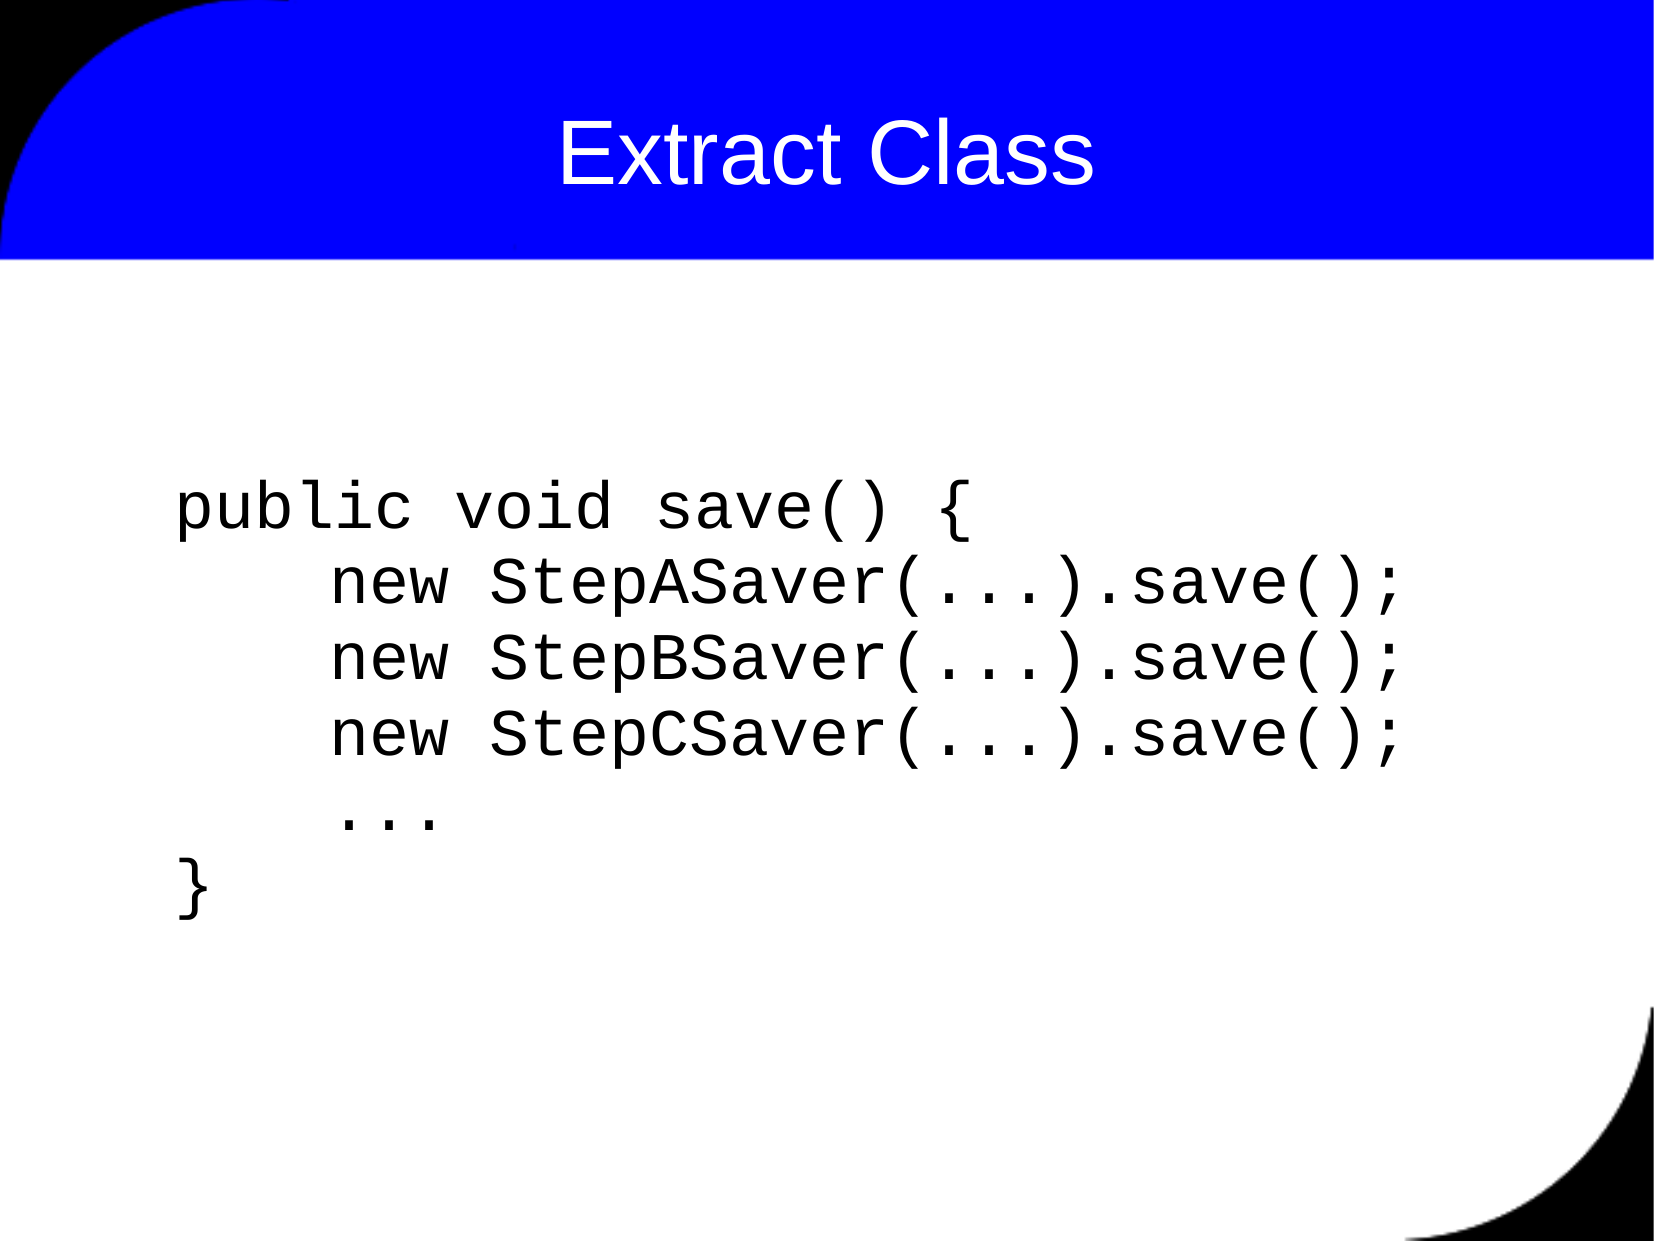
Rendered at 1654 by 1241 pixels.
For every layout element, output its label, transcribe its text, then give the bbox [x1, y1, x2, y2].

subtitle public void save() { new StepASaver(...).save(); new StepBSaver(...).save(); new StepCSaver(...).save(); ... } [174, 297, 1480, 1102]
title Extract Class [82, 56, 1571, 250]
picture [0, 0, 1654, 1241]
